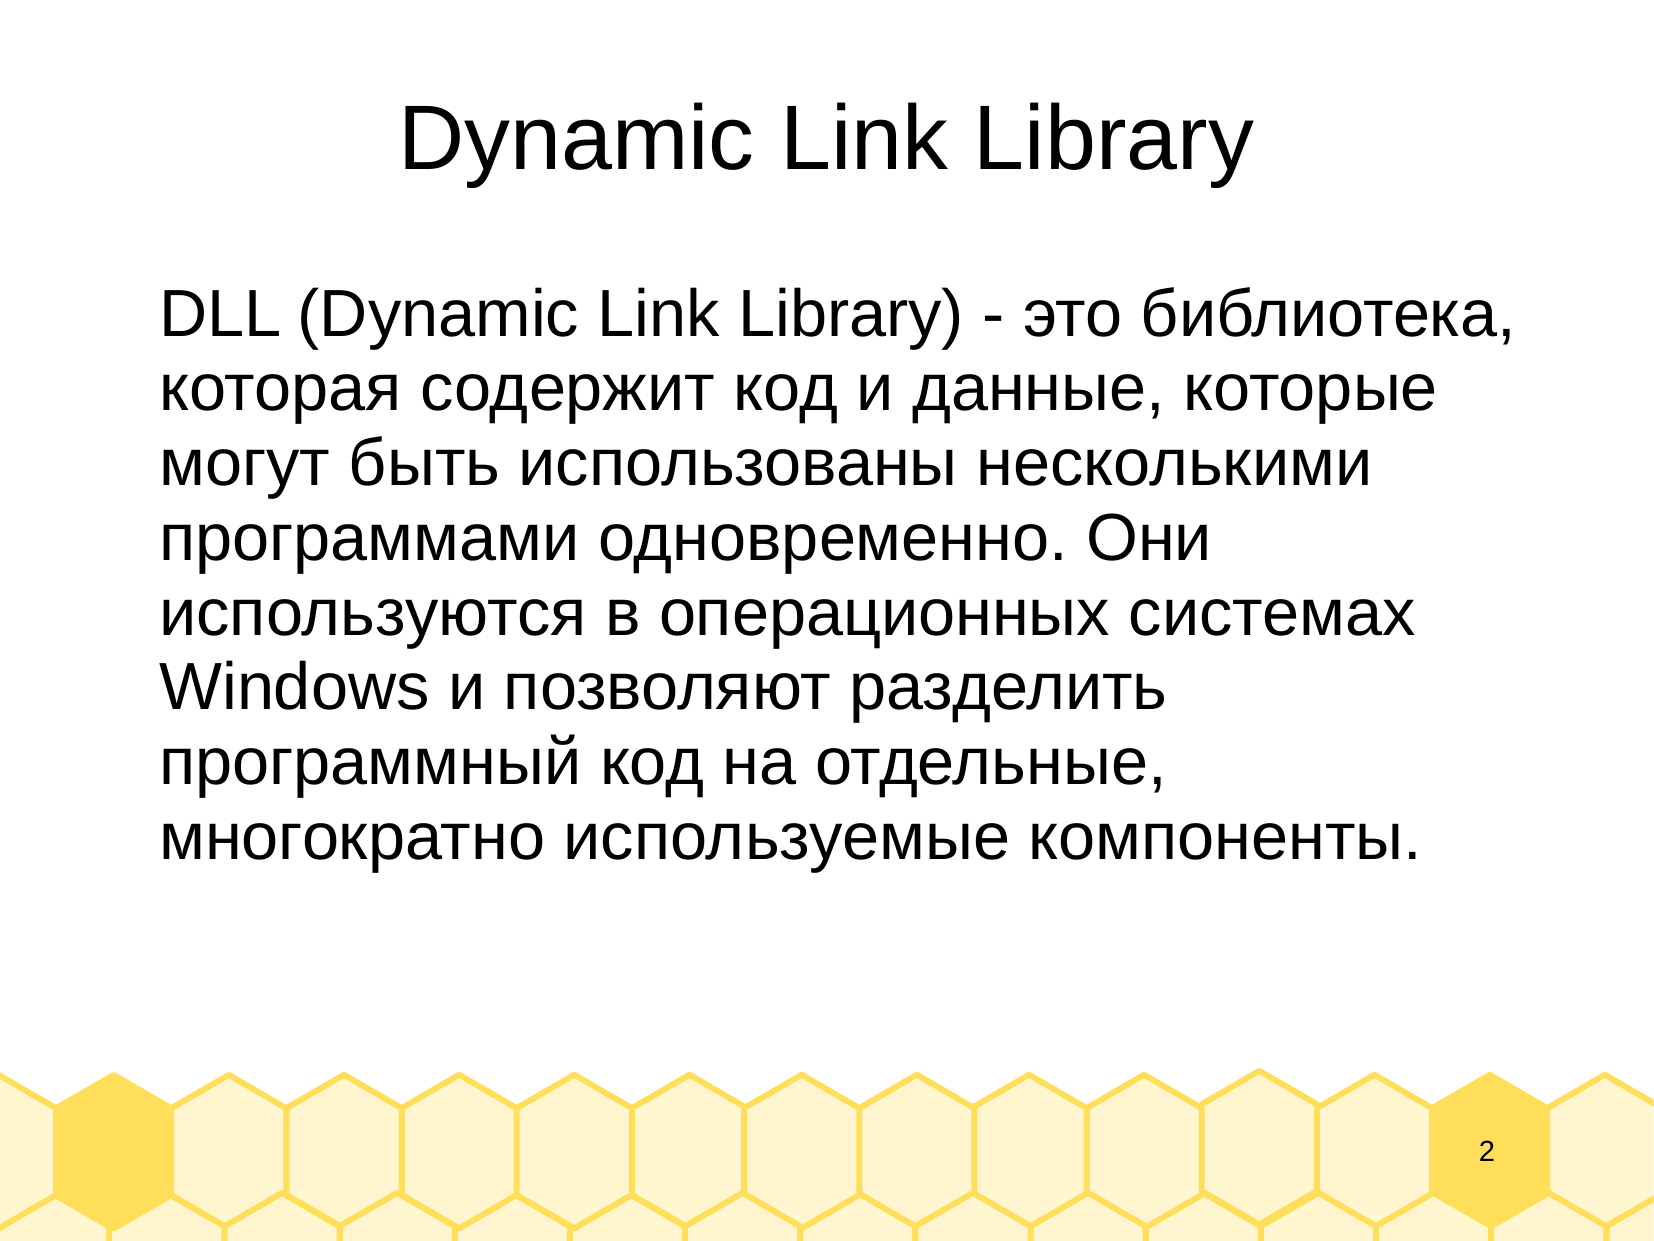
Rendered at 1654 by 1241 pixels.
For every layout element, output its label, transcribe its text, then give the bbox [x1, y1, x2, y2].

list DLL (Dynamic Link Library) - это библиотека, которая содержит код и данные, которые могут быть использованы несколькими программами одновременно. Они используются в операционных системах Windows и позволяют разделить программный код на отдельные, многократно используемые компоненты. [88, 275, 1565, 985]
title Dynamic Link Library [88, 1, 1565, 275]
